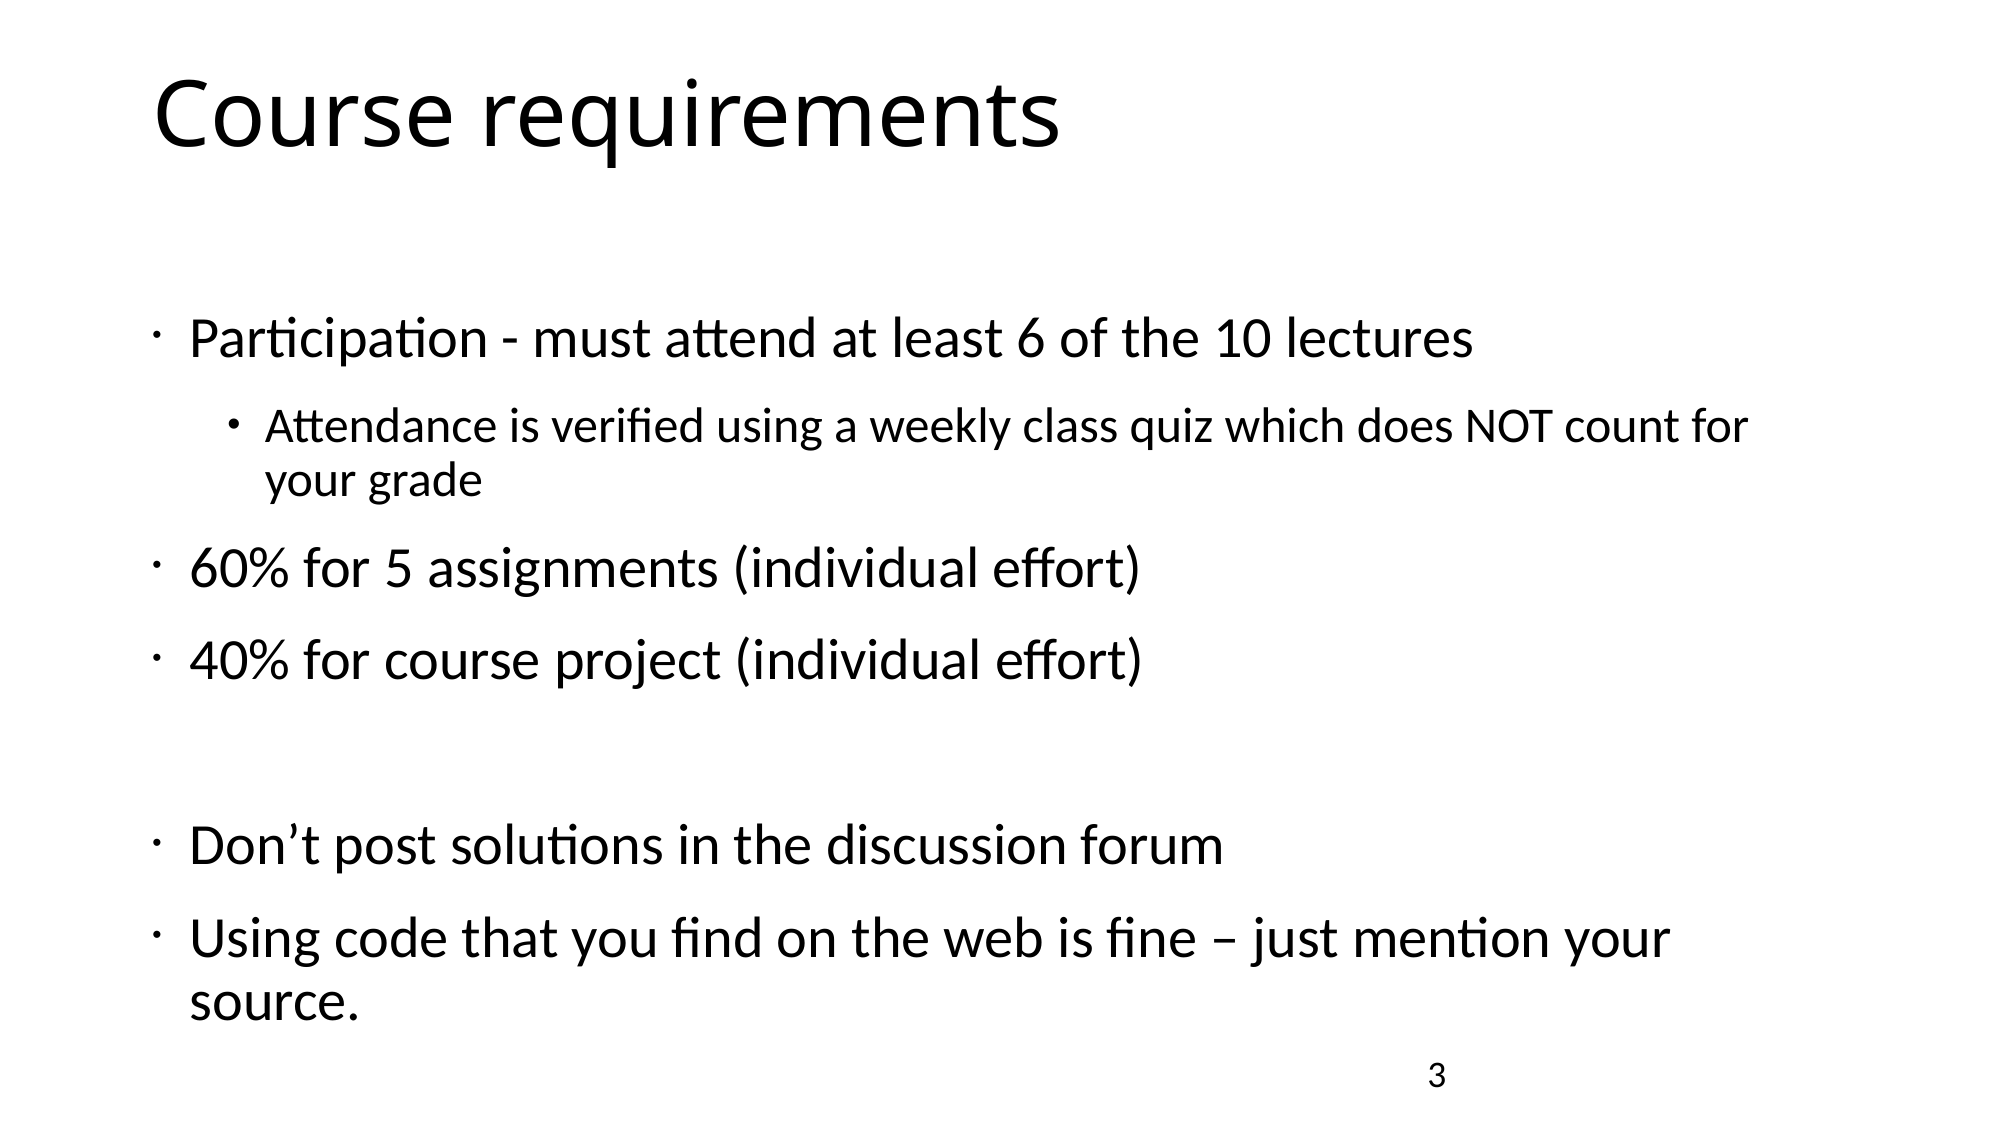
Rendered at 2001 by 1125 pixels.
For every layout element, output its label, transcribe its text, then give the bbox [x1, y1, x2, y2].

slide_number <number> [1412, 1042, 1863, 1103]
title Course requirements [137, 59, 1863, 278]
list Participation - must attend at least 6 of the 10 lectures Attendance is verified using a weekly class quiz which does NOT count for your grade 60% for 5 assignments (individual effort) 40% for course project (individual effort) Don’t post solutions in the discussion forum Using code that you find on the web is fine – just mention your source. [137, 299, 1863, 1014]
